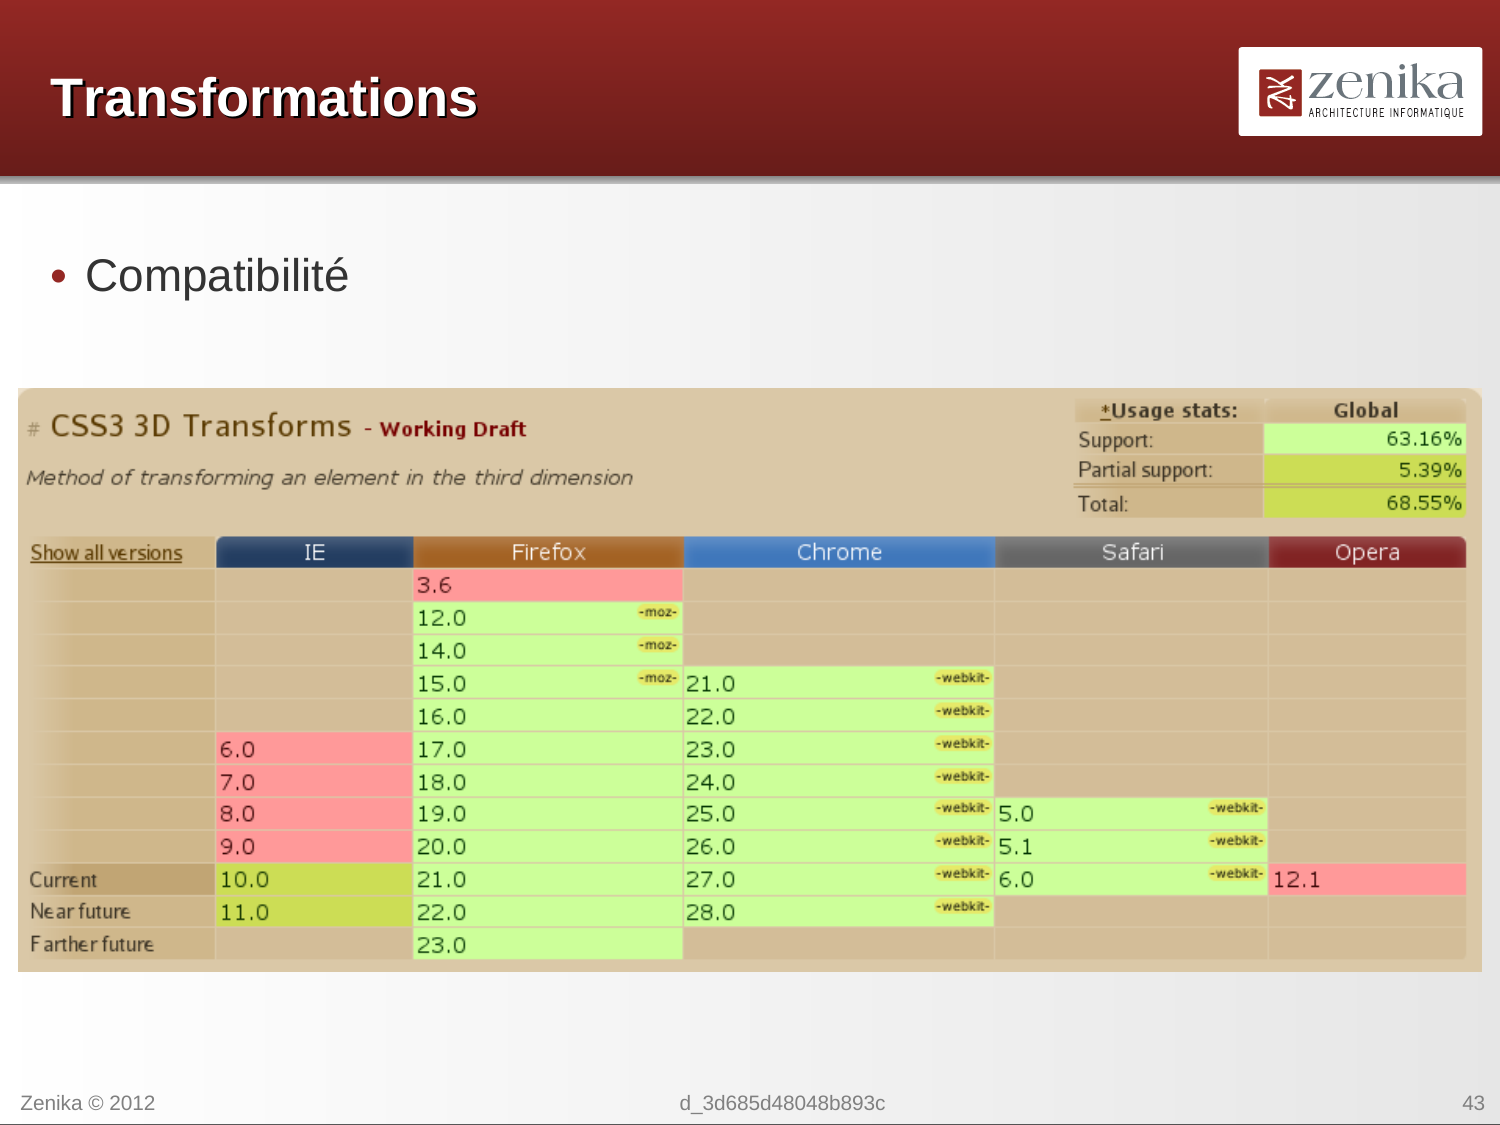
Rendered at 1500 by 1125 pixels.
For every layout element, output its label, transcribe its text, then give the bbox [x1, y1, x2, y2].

picture [1257, 58, 1464, 125]
picture [18, 388, 50, 972]
title Transformations [50, 15, 1206, 180]
list Compatibilité [50, 249, 1435, 1079]
picture [1435, 388, 1482, 972]
